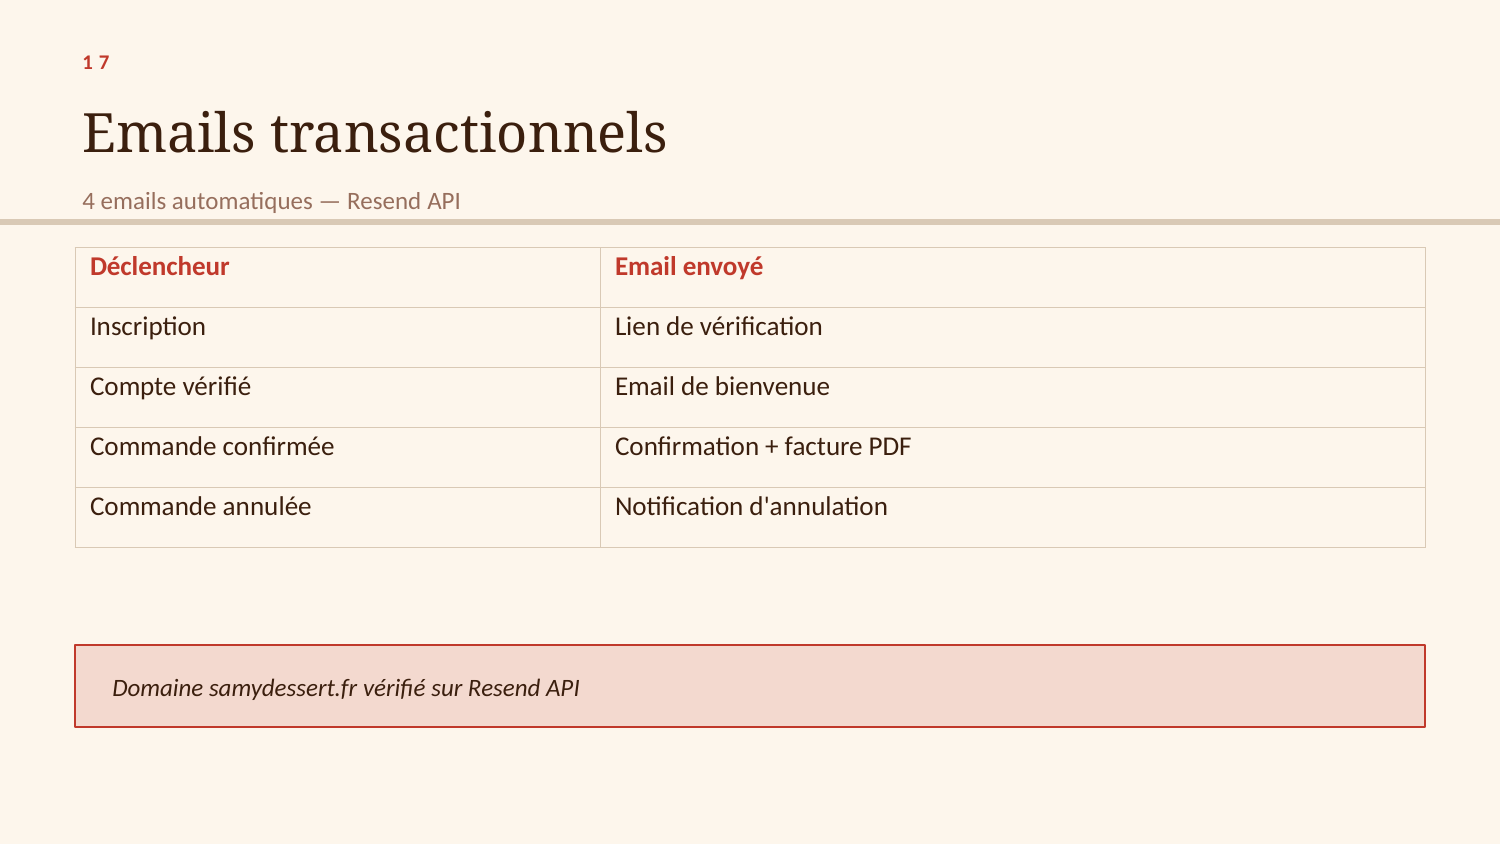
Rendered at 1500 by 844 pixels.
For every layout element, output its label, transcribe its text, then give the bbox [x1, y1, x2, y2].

table_cell Confirmation + facture PDF [601, 428, 1425, 487]
text_box [1418, 645, 1425, 728]
text_box [74, 645, 97, 728]
text_box Emails transactionnels [67, 82, 1433, 176]
text_box 17 [67, 41, 218, 80]
table_cell Lien de vérification [601, 308, 1425, 367]
table_cell Notification d'annulation [601, 488, 1425, 547]
table_cell Compte vérifié [76, 368, 600, 427]
text_box [0, 0, 1500, 225]
table_cell Email de bienvenue [601, 368, 1425, 427]
table_header Déclencheur [76, 248, 600, 307]
table_cell Commande annulée [76, 488, 600, 547]
text_box Domaine samydessert.fr vérifié sur Resend API [97, 645, 1418, 728]
table_cell Inscription [76, 308, 600, 367]
text_box 4 emails automatiques — Resend API [67, 176, 1433, 222]
table_cell Commande confirmée [76, 428, 600, 487]
table_header Email envoyé [601, 248, 1425, 307]
